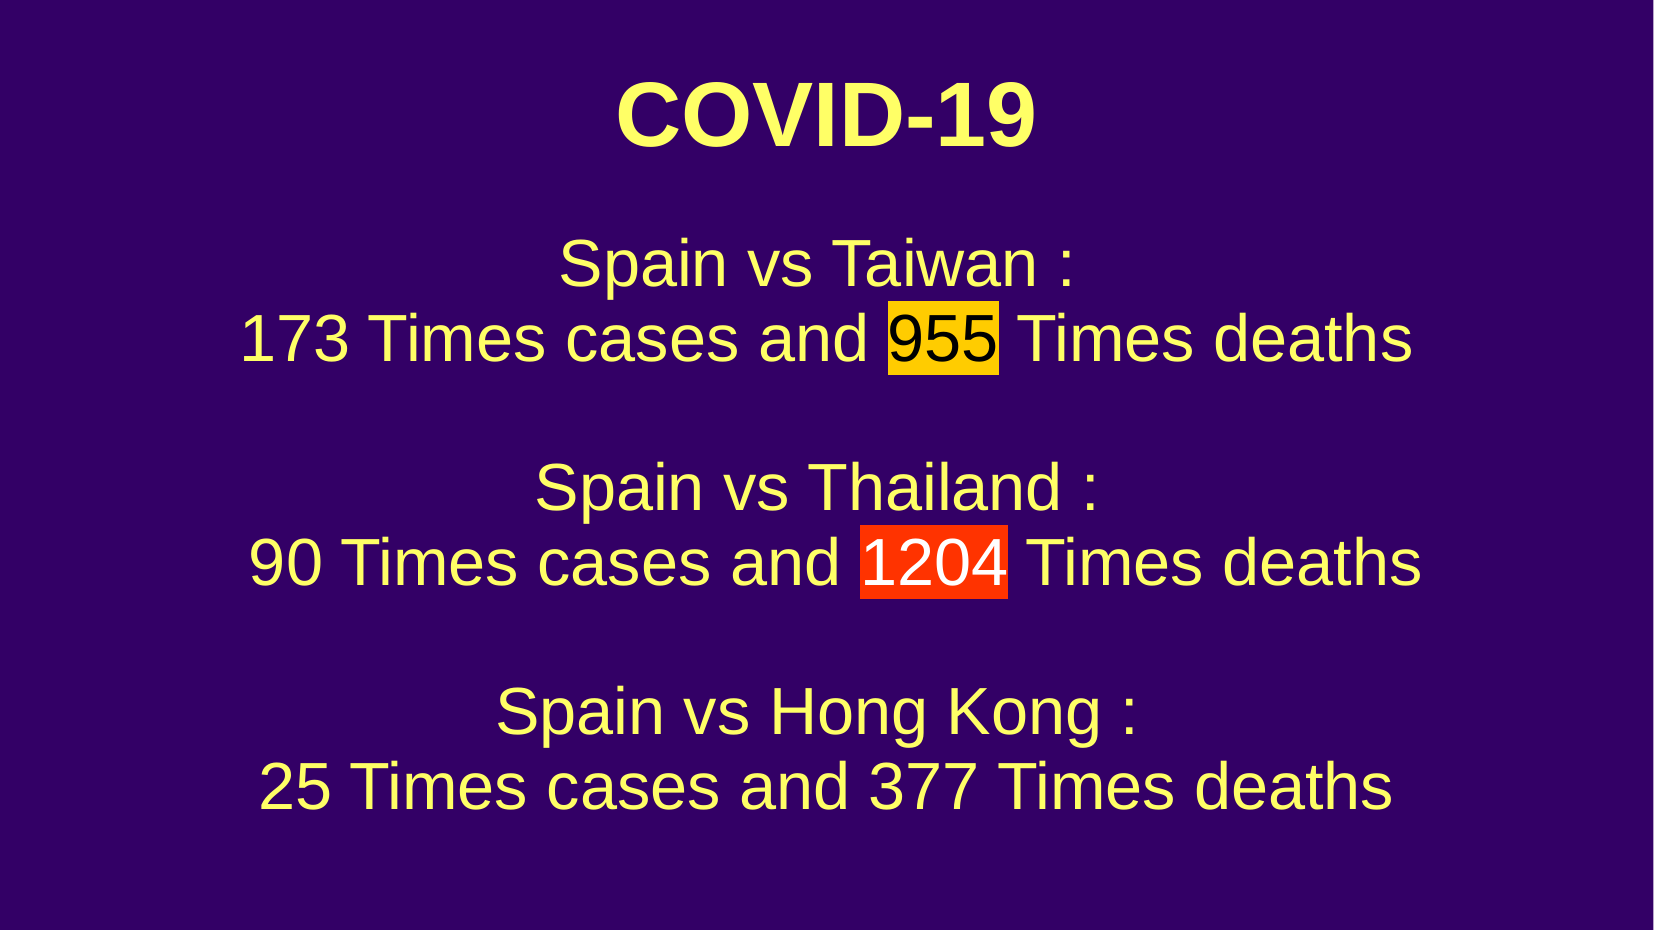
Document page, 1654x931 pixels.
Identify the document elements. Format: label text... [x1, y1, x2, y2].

text_box Spain vs Taiwan : 173 Times cases and 955 Times deaths Spain vs Thailand : 90 Times cases and 1204 Times deaths Spain vs Hong Kong : 25 Times cases and 377 Times deaths [82, 117, 1571, 857]
title COVID-19 [82, 37, 1571, 117]
